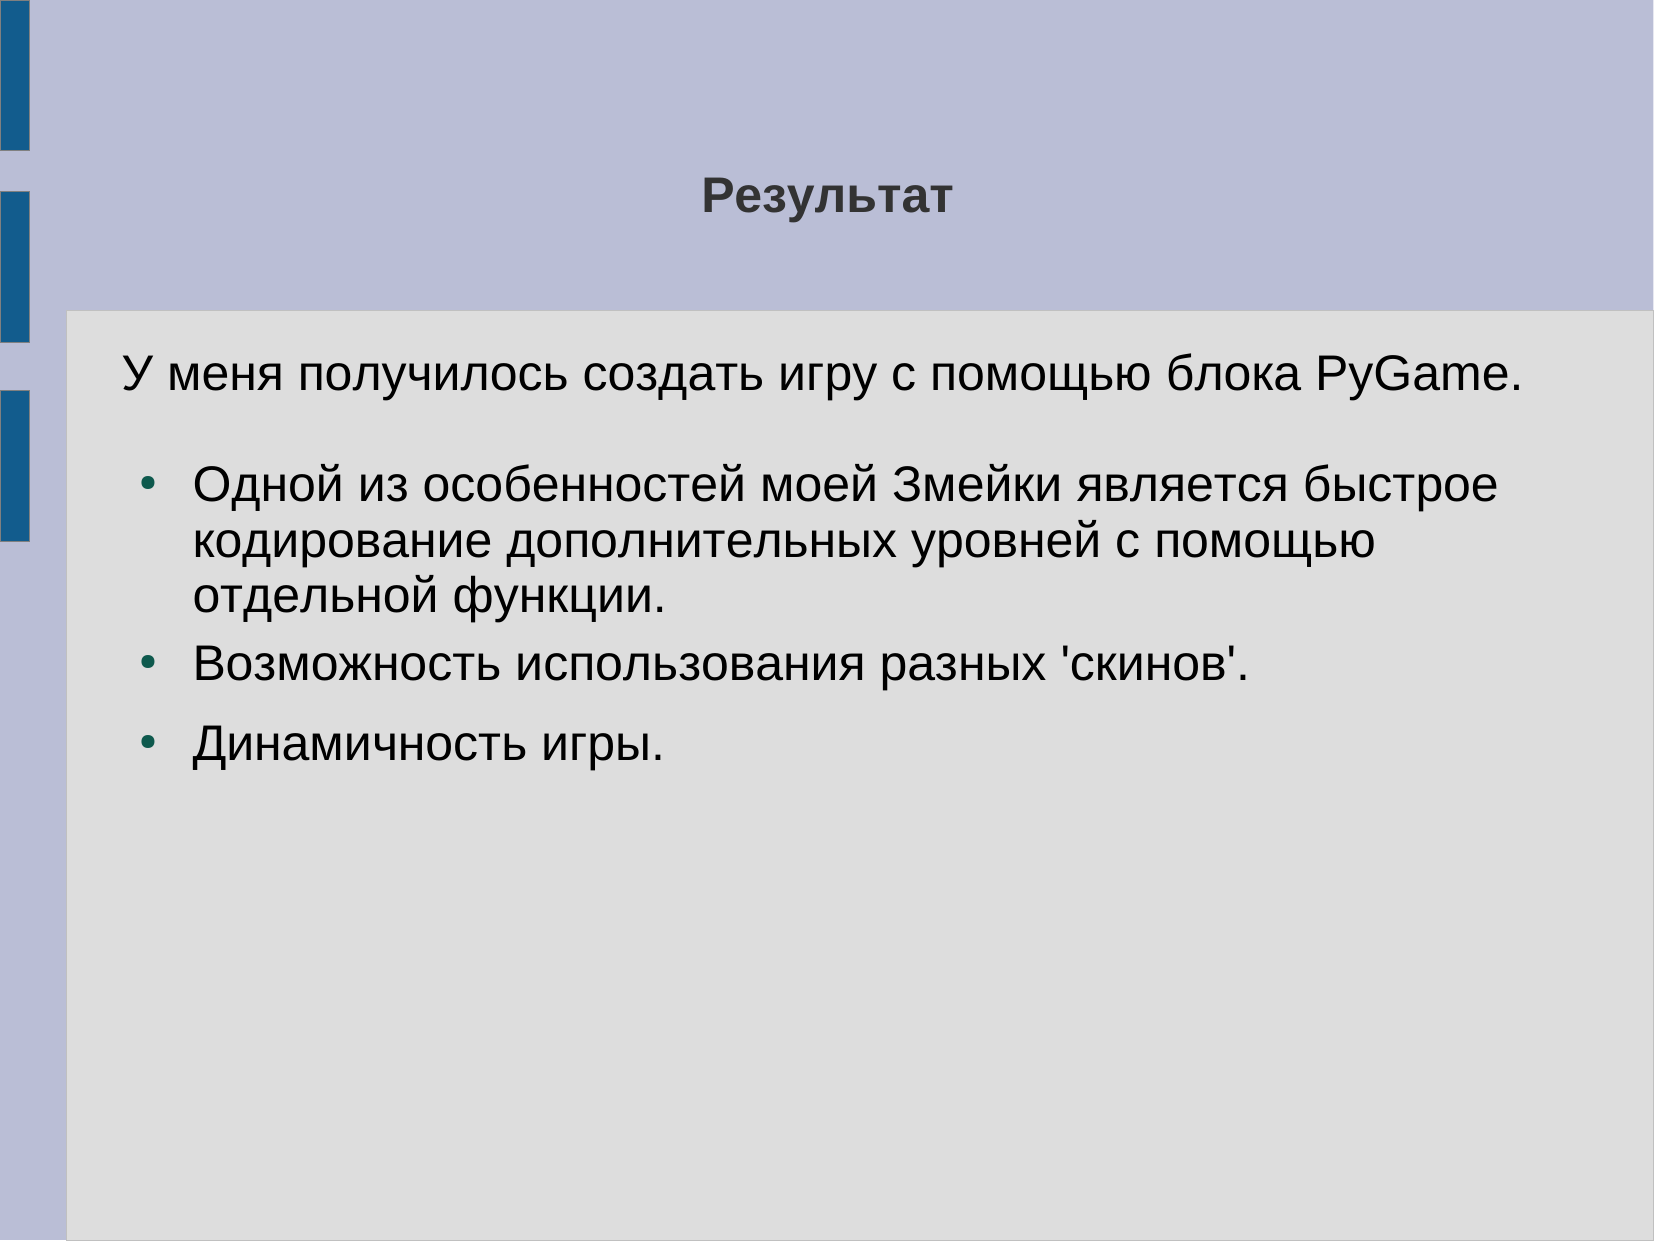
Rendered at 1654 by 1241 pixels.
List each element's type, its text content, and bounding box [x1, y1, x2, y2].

list У меня получилось создать игру с помощью блока PyGame. Одной из особенностей моей Змейки является быстрое кодирование дополнительных уровней с помощью отдельной функции. Возможность использования разных 'скинов'. Динамичность игры. [121, 344, 1534, 1127]
title Результат [121, 91, 1534, 299]
